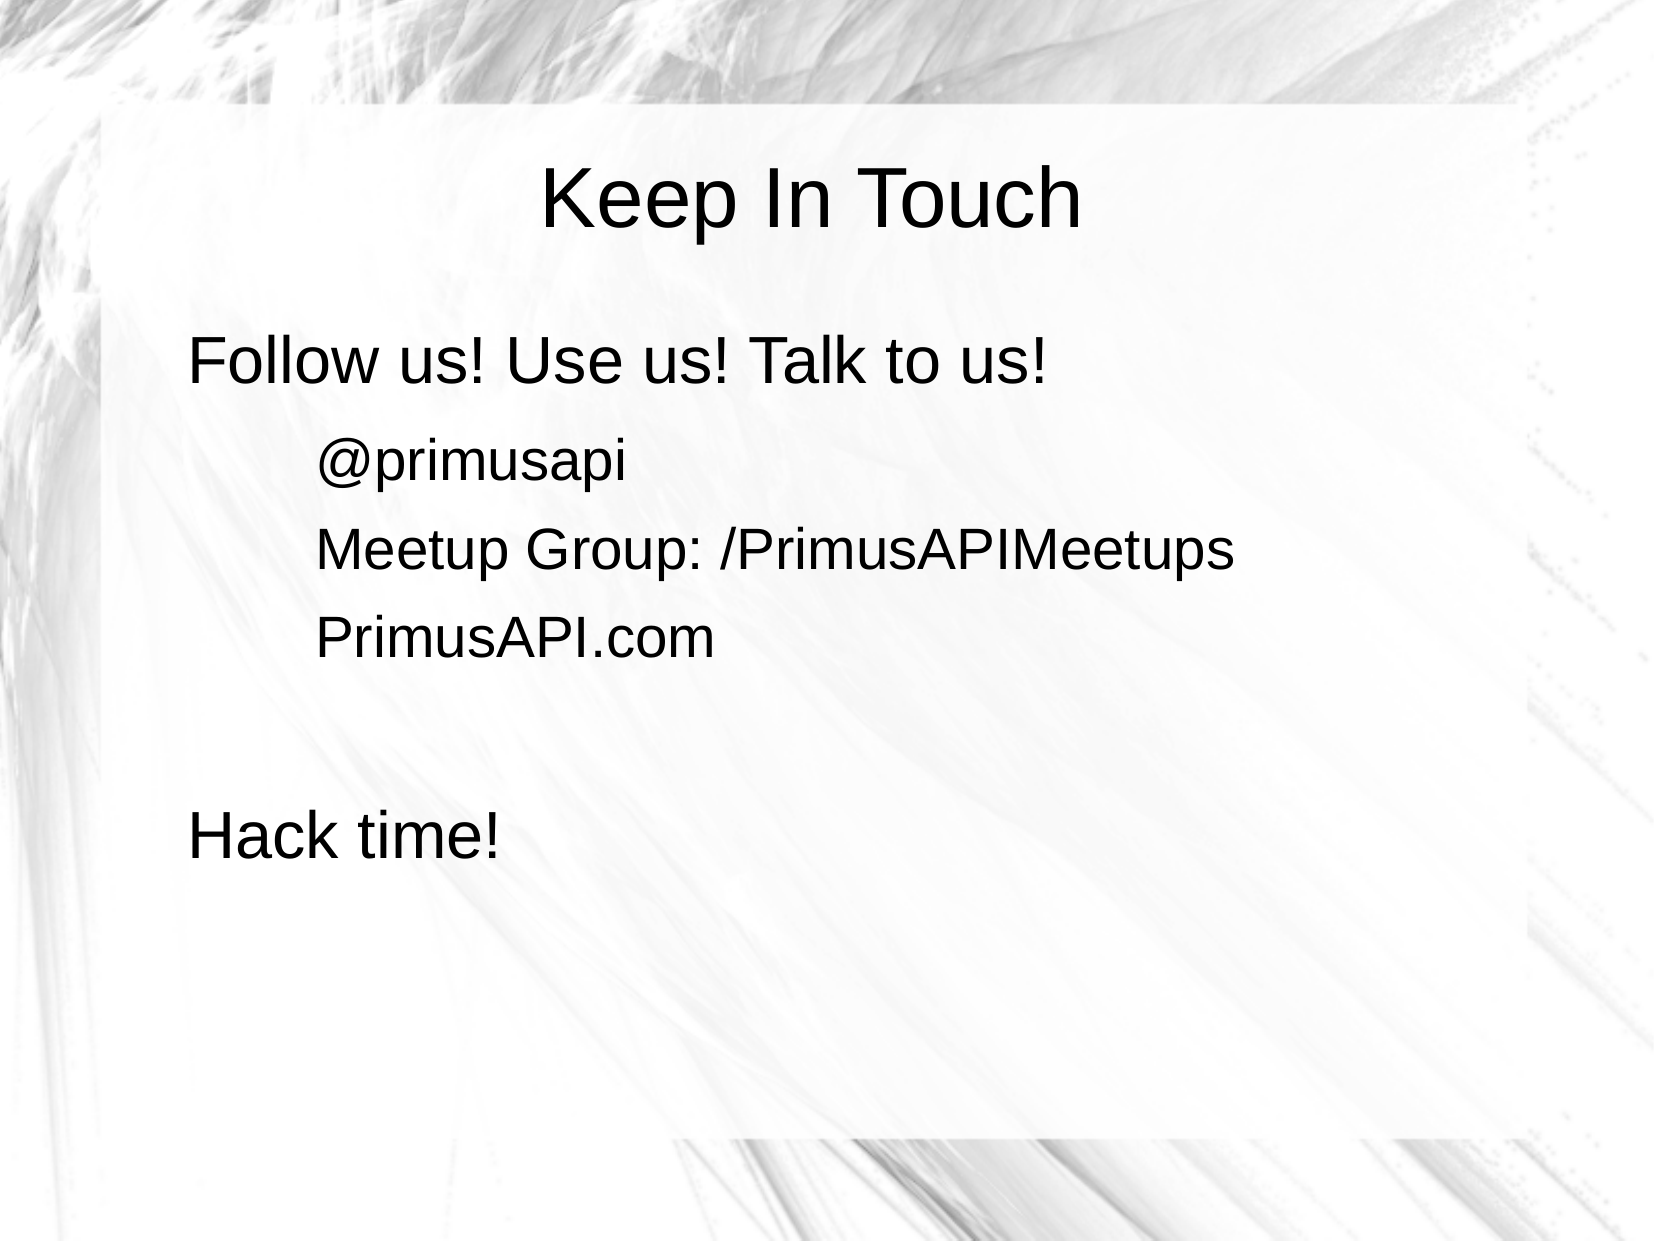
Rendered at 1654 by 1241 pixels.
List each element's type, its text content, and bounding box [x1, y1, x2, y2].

title Keep In Touch [118, 112, 1506, 281]
picture [0, 0, 1654, 1241]
list Follow us! Use us! Talk to us! @primusapi Meetup Group: /PrimusAPIMeetups PrimusAPI.com Hack time! [118, 319, 1571, 1052]
